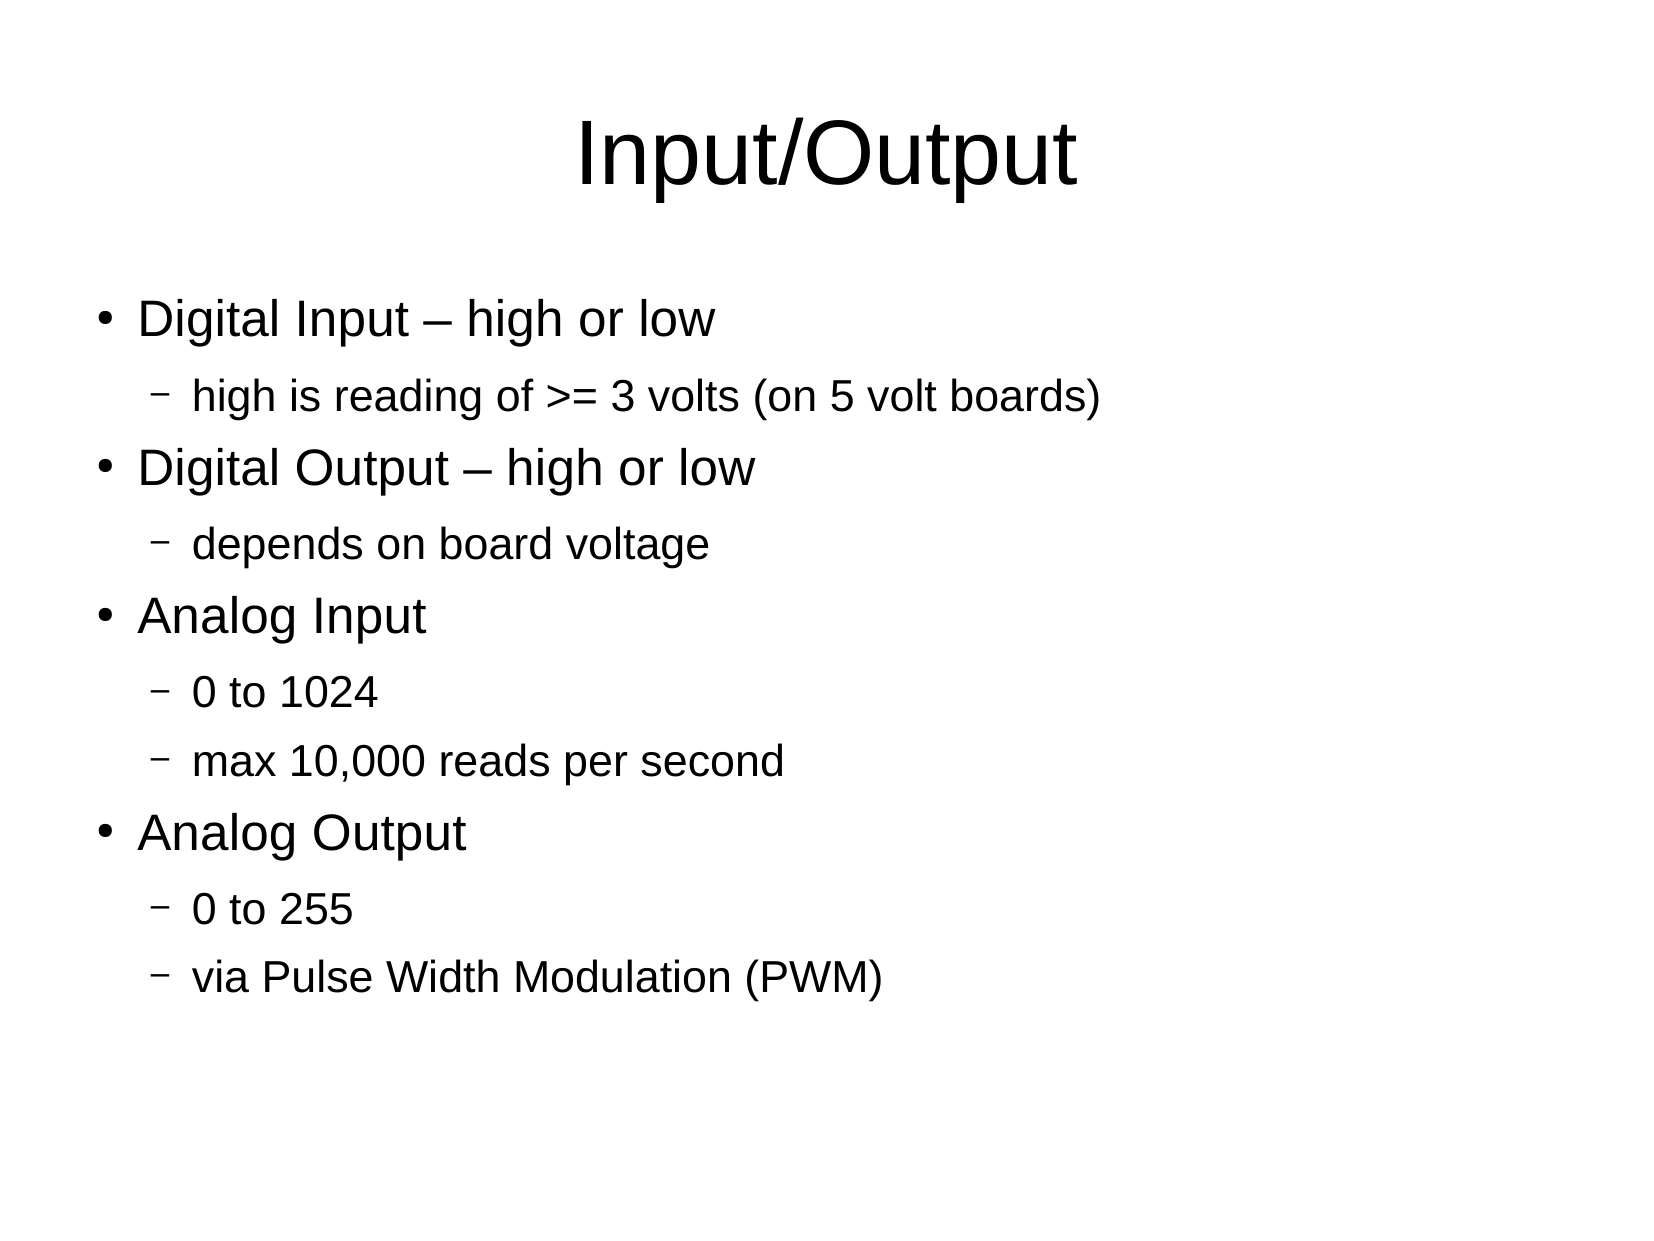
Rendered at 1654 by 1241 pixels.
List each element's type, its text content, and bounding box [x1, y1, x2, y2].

list Digital Input – high or low high is reading of >= 3 volts (on 5 volt boards) Digital Output – high or low depends on board voltage Analog Input 0 to 1024 max 10,000 reads per second Analog Output 0 to 255 via Pulse Width Modulation (PWM) [82, 290, 1571, 1010]
title Input/Output [82, 49, 1571, 257]
